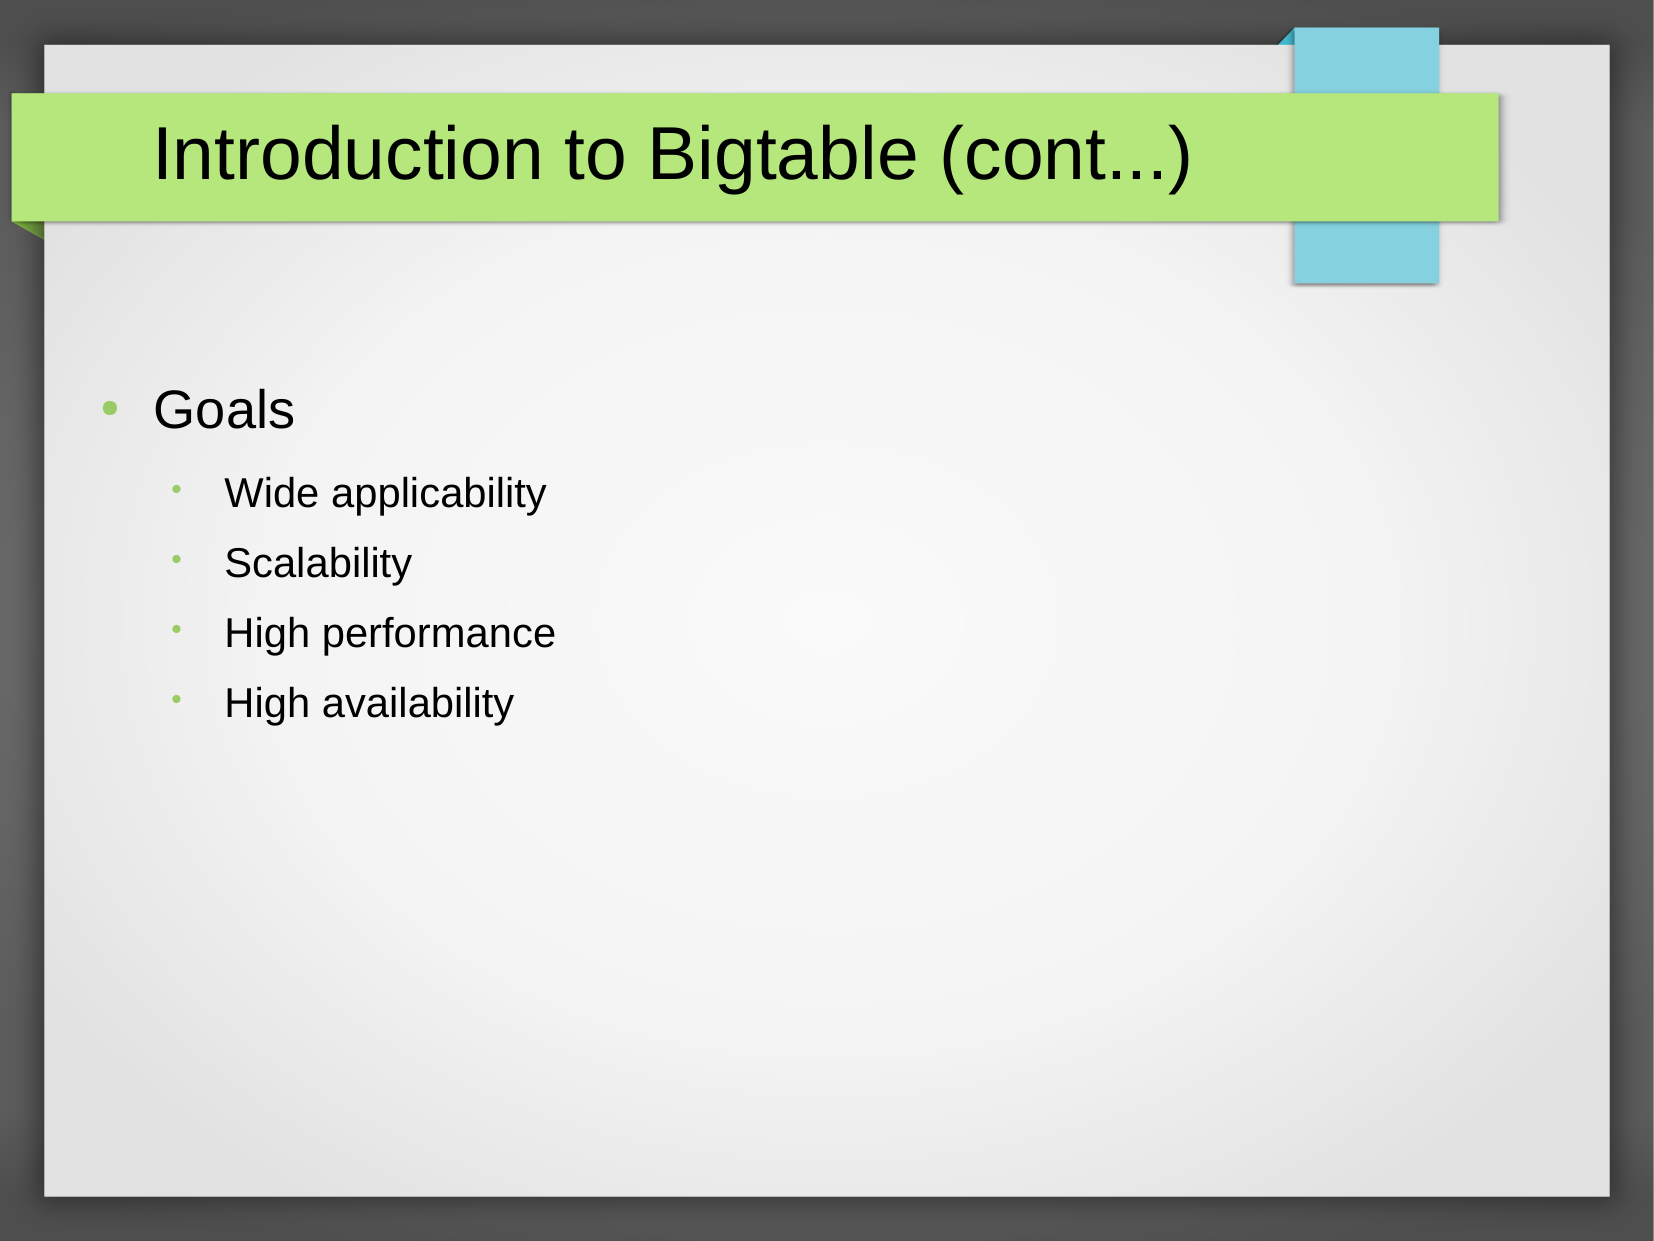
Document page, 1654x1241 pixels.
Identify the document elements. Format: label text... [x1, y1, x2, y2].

picture [0, 0, 1654, 1241]
title Introduction to Bigtable (cont...) [82, 94, 1264, 213]
list Goals Wide applicability Scalability High performance High availability [82, 379, 1571, 1099]
